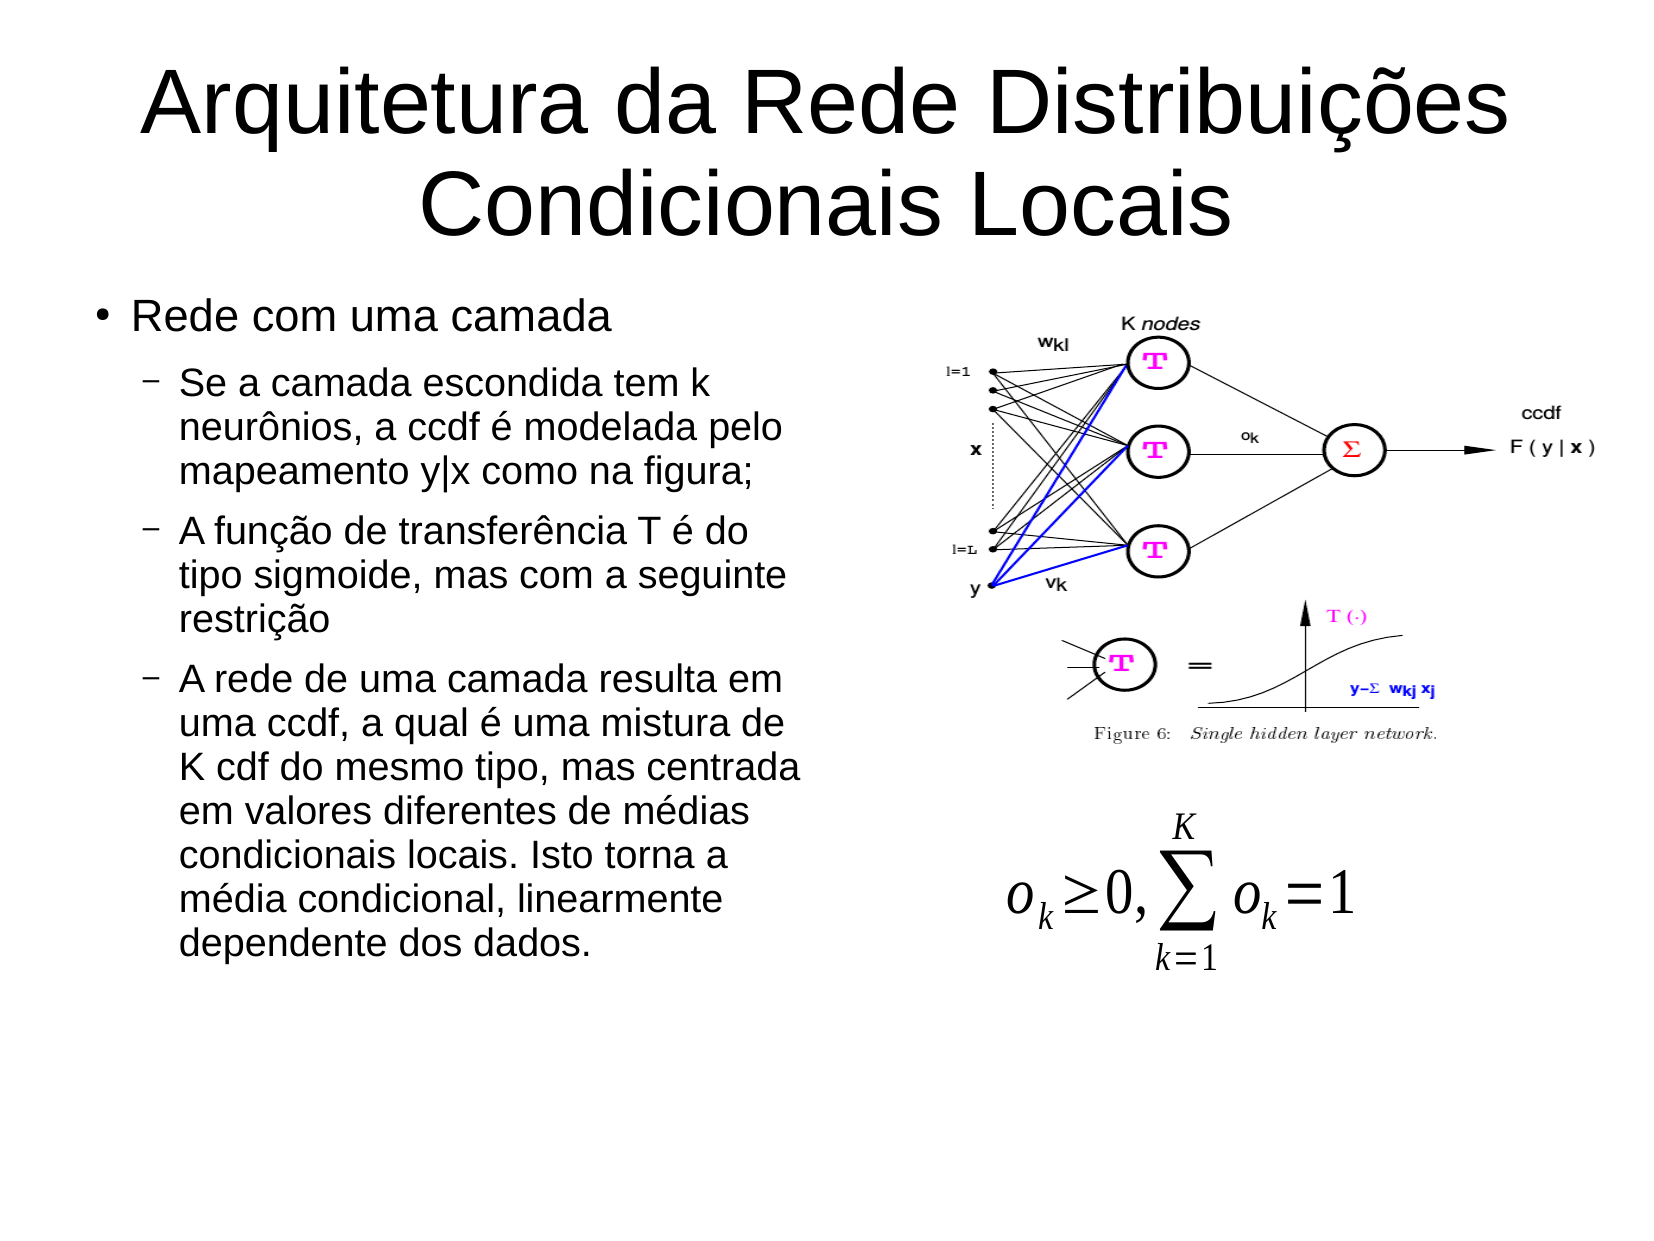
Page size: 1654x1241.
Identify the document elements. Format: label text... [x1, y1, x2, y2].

list Rede com uma camada Se a camada escondida tem k neurônios, a ccdf é modelada pelo mapeamento y|x como na figura; A função de transferência T é do tipo sigmoide, mas com a seguinte restrição A rede de uma camada resulta em uma ccdf, a qual é uma mistura de K cdf do mesmo tipo, mas centrada em valores diferentes de médias condicionais locais. Isto torna a média condicional, linearmente dependente dos dados. [82, 290, 809, 1010]
picture [933, 307, 1607, 756]
title Arquitetura da Rede Distribuições Condicionais Locais [82, 49, 1571, 257]
chart [992, 803, 1371, 981]
